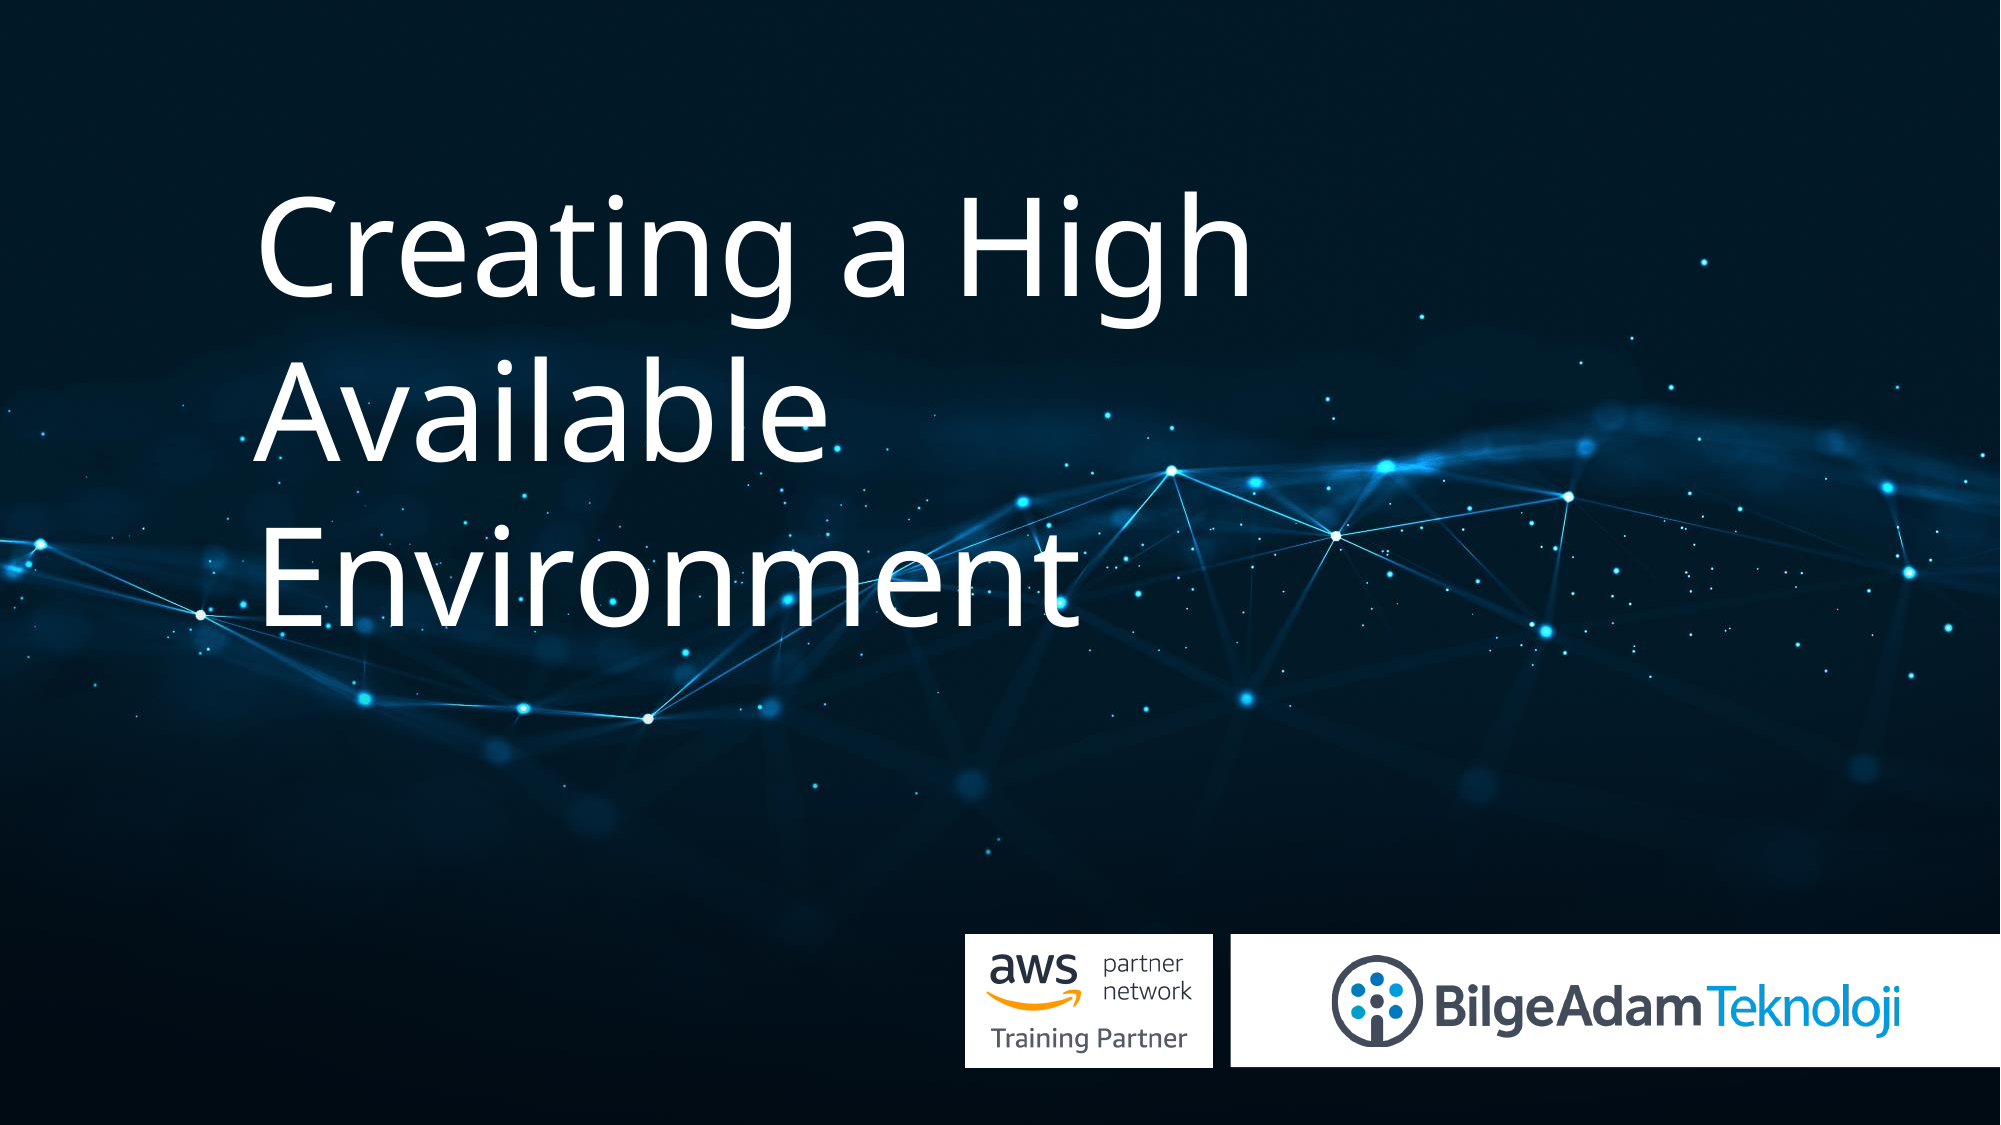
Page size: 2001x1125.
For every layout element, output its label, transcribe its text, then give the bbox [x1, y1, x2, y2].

text_box [1230, 934, 2000, 1068]
text_box Creating a High Available Environment [238, 151, 1616, 661]
picture [0, 0, 2000, 1125]
picture [1331, 955, 1899, 1047]
